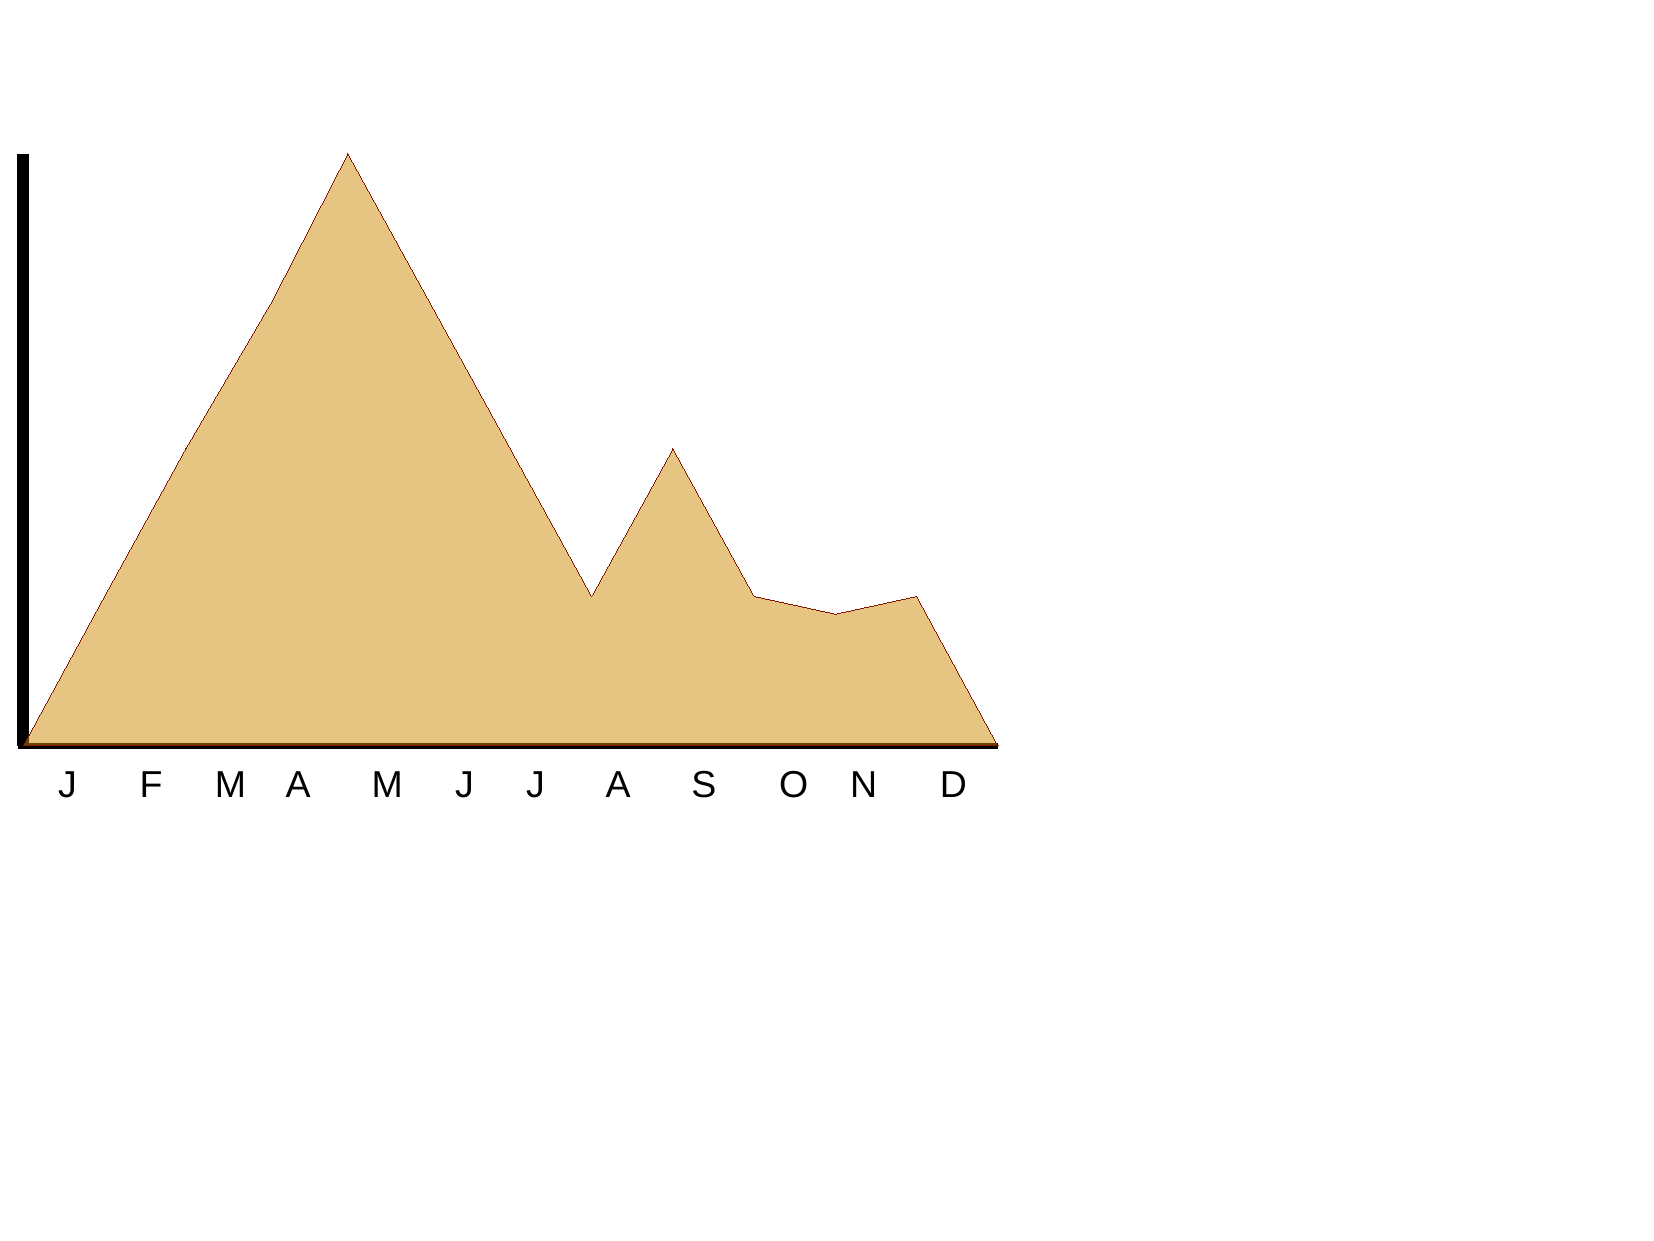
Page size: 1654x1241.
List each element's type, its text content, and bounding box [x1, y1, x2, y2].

text_box [23, 153, 999, 746]
text_box J F M A M J J A S O N D [11, 755, 1004, 813]
